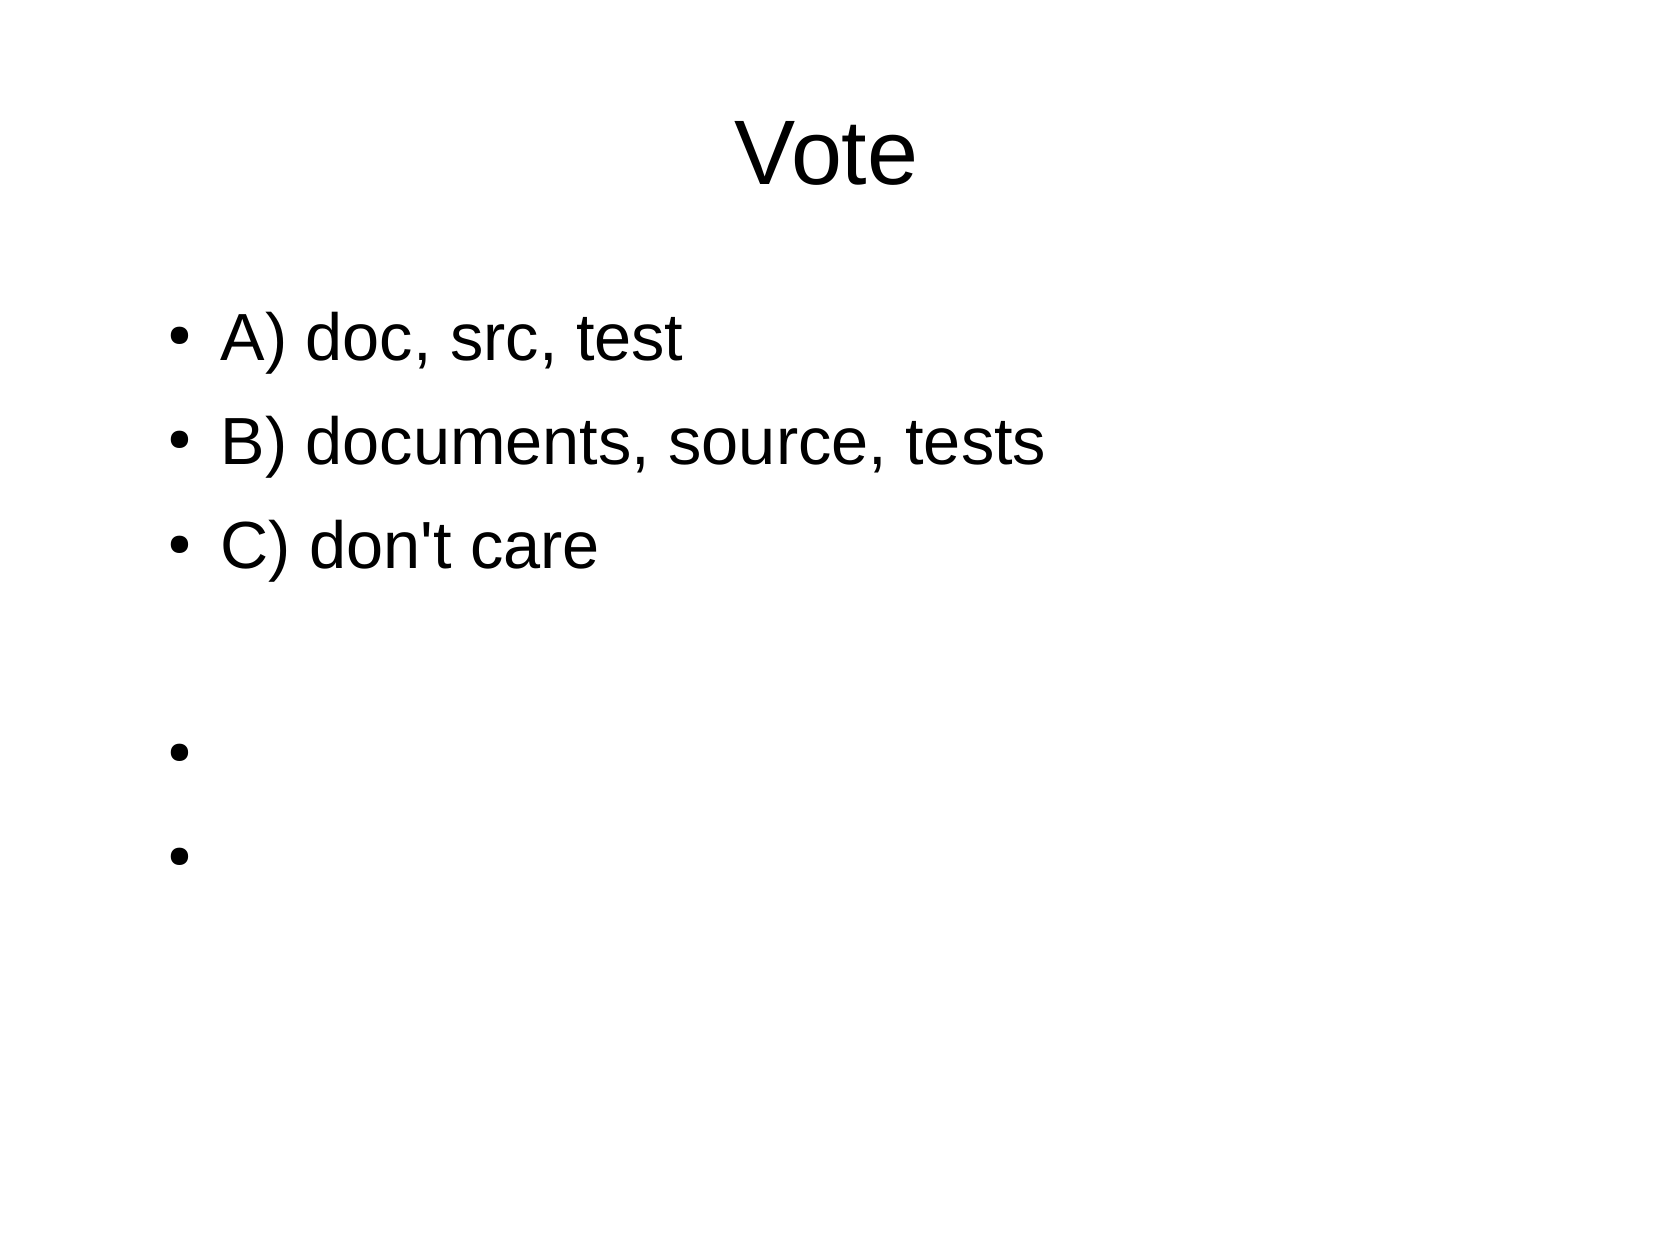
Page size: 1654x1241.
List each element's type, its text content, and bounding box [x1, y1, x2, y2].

title Vote [82, 49, 1571, 257]
list A) doc, src, test B) documents, source, tests C) don't care [150, 300, 1509, 898]
